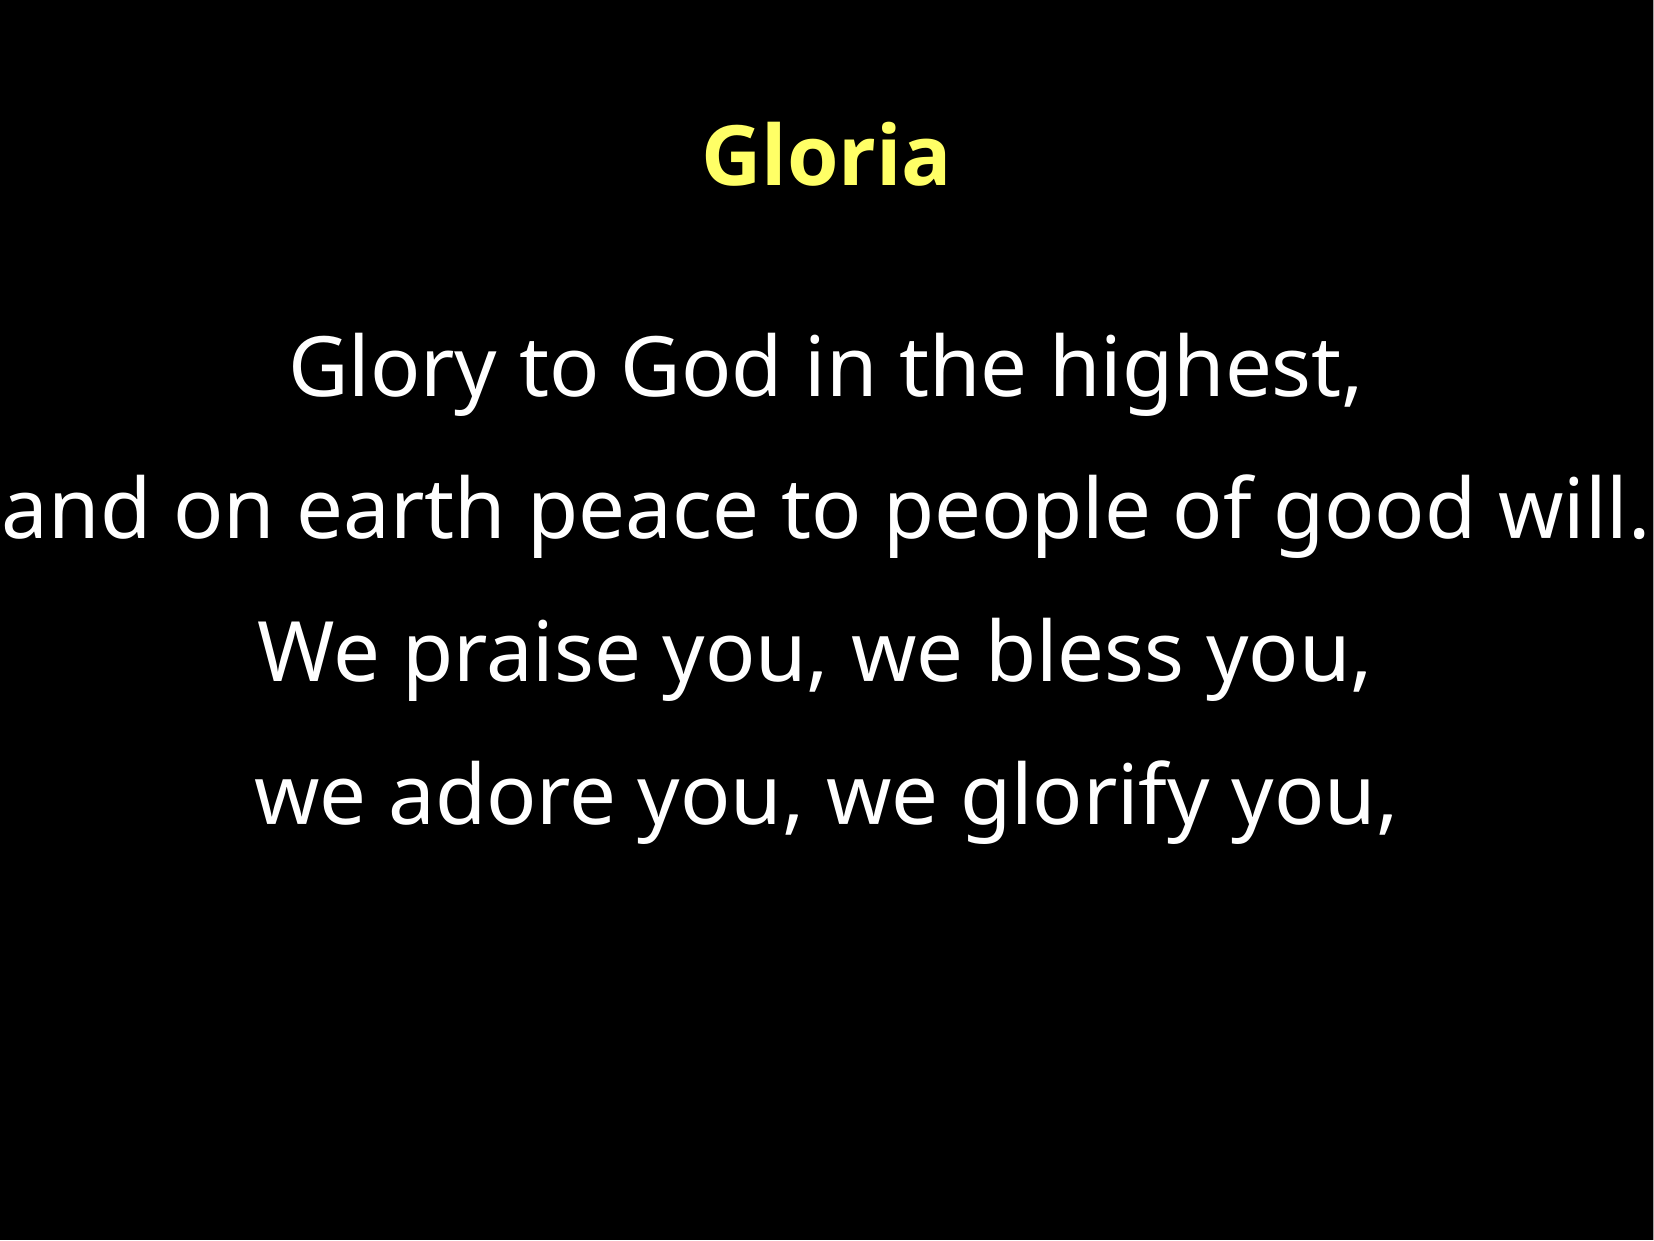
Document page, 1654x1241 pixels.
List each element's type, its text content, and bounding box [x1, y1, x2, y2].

title Gloria [82, 49, 1571, 257]
list Glory to God in the highest, and on earth peace to people of good will. We praise you, we bless you, we adore you, we glorify you, [0, 307, 1654, 1229]
